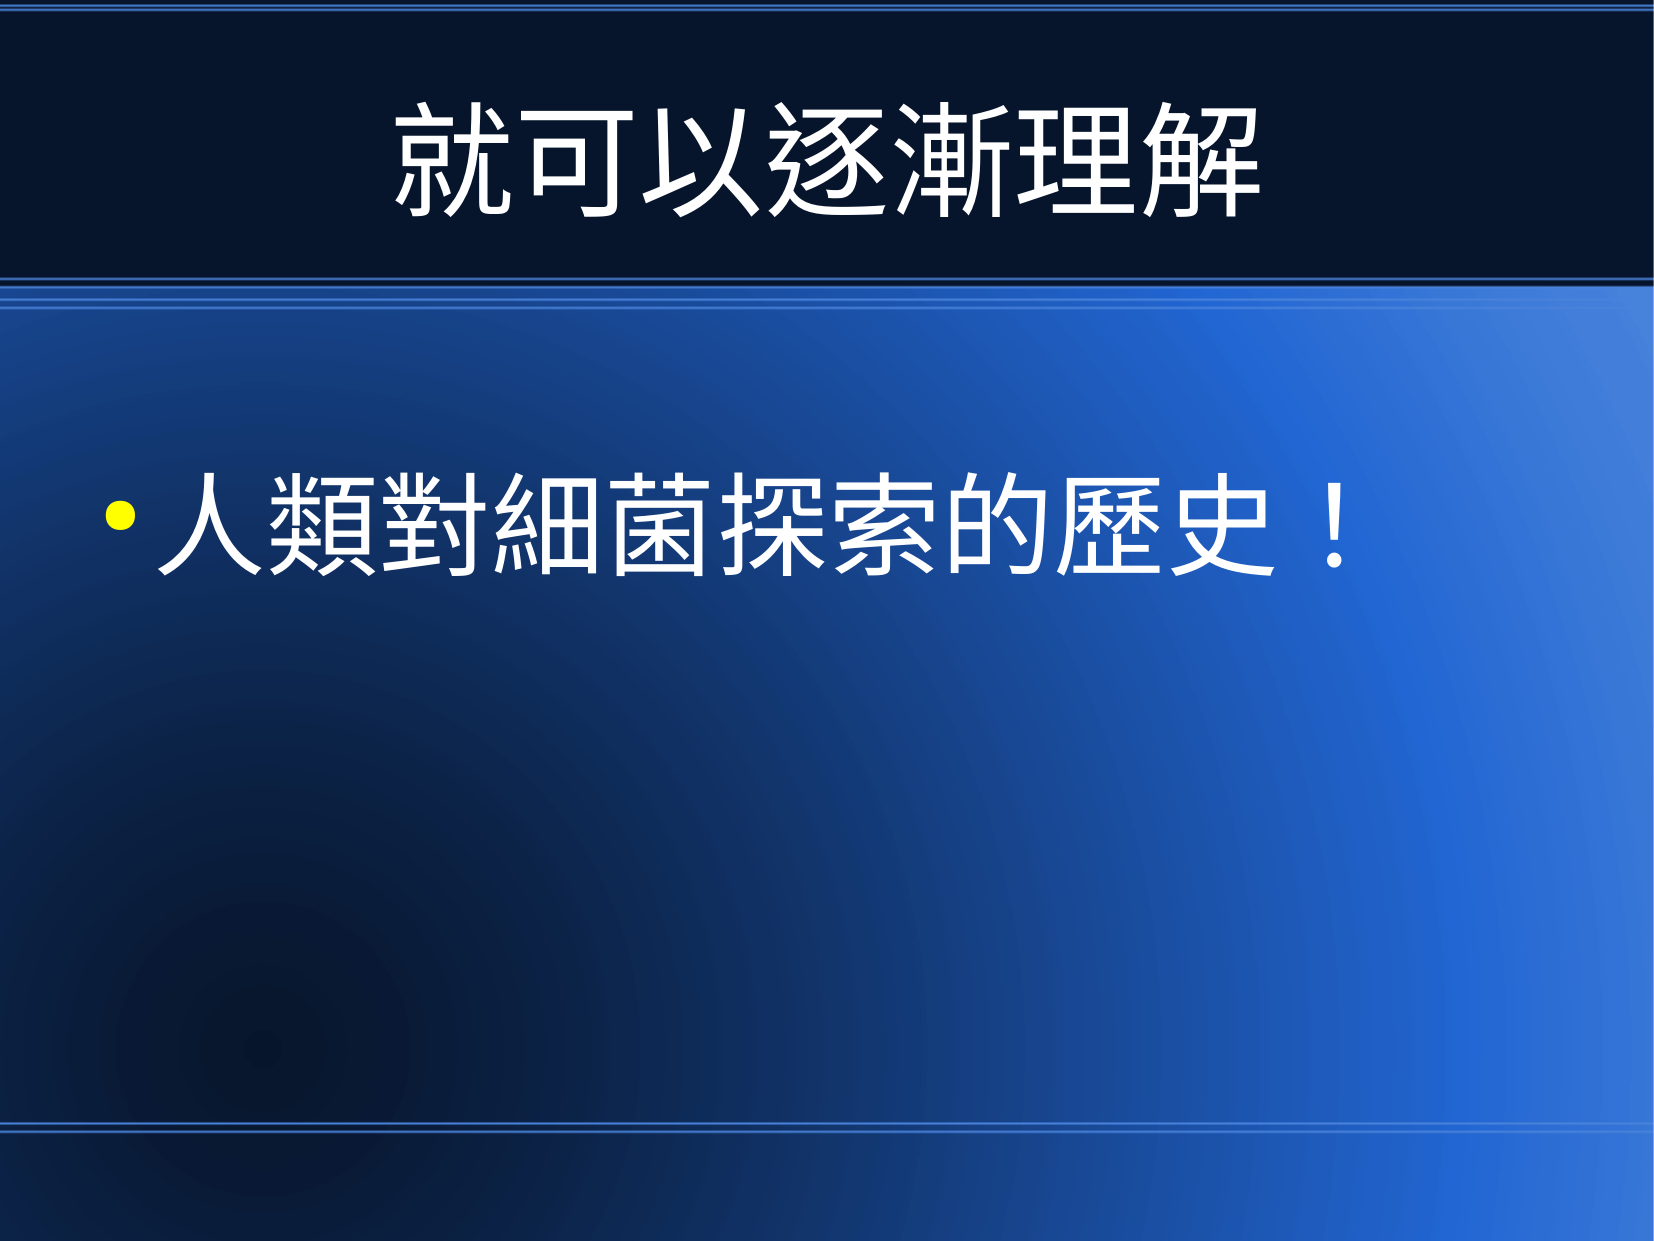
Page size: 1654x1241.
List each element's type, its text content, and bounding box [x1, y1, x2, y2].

list 人類對細菌探索的歷史！ [82, 355, 1571, 1241]
picture [0, 0, 1654, 1241]
title 就可以逐漸理解 [82, 49, 1571, 257]
